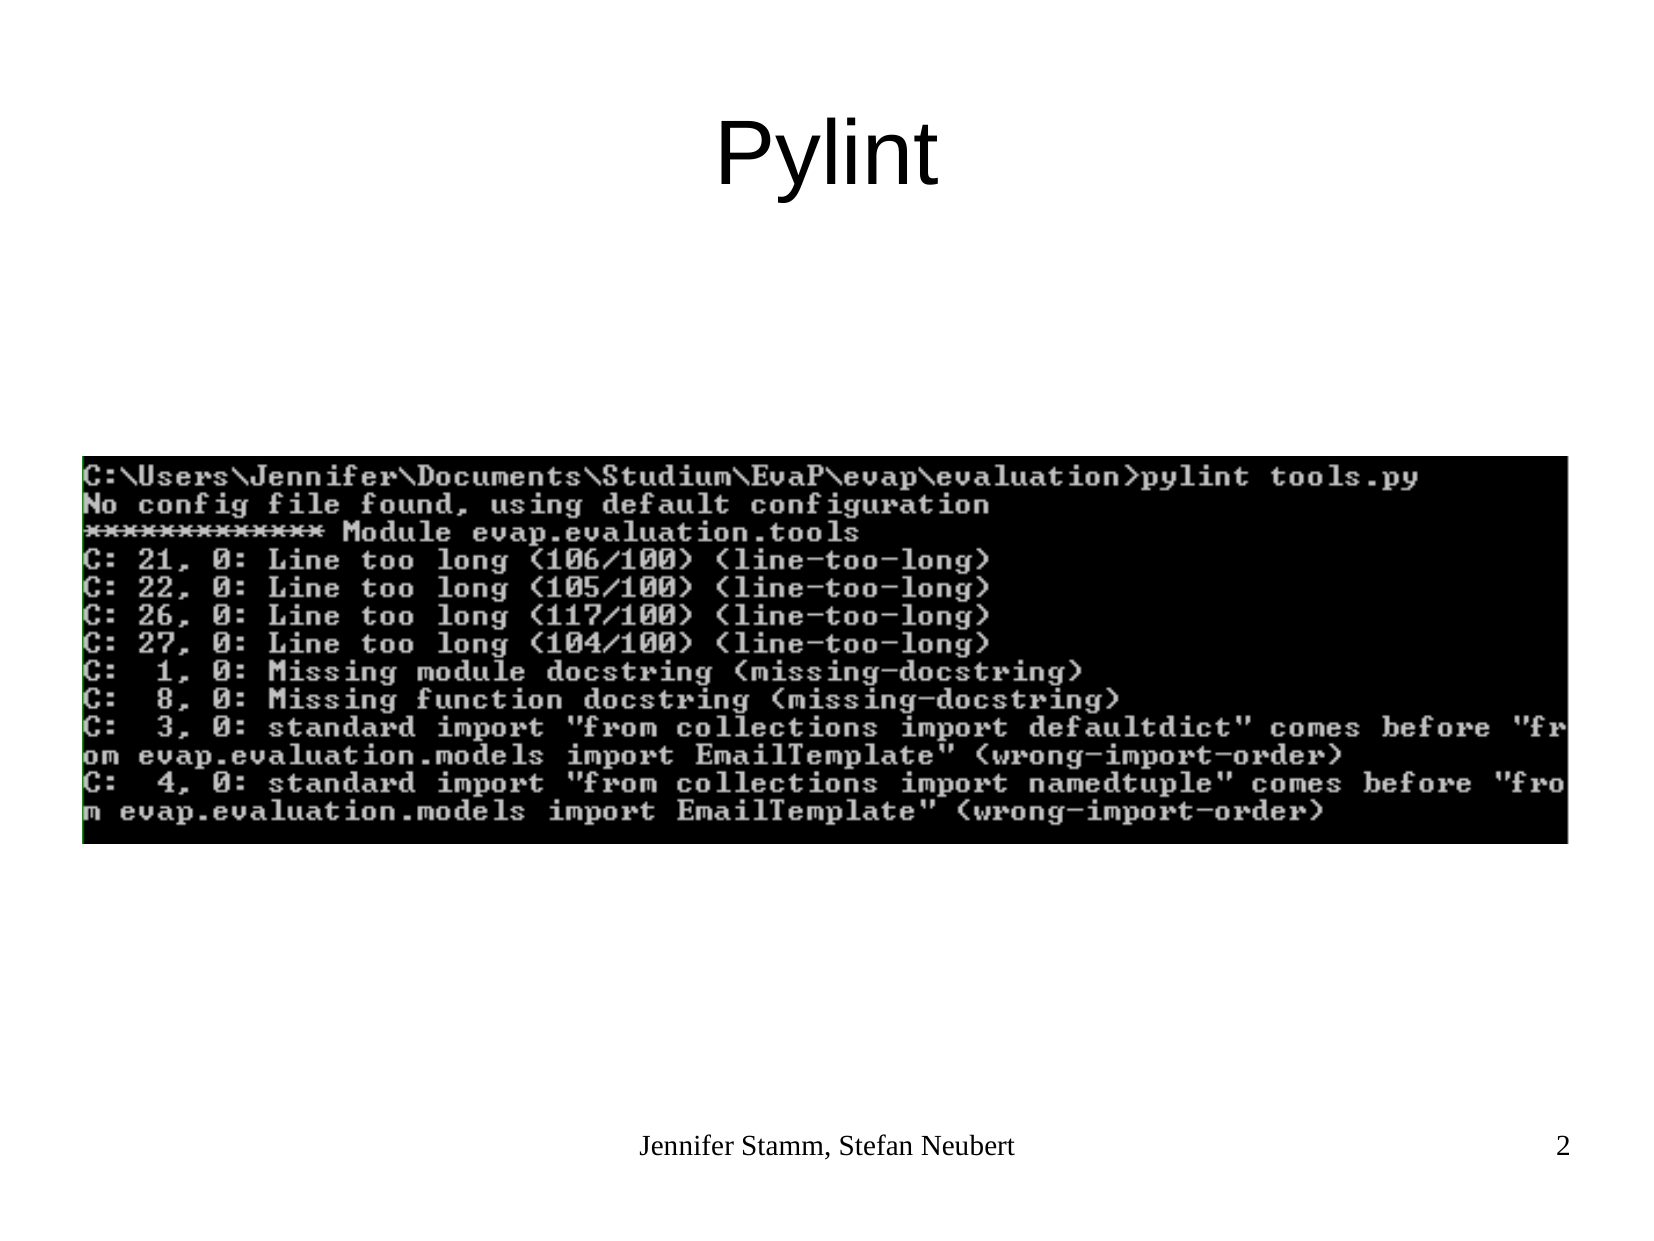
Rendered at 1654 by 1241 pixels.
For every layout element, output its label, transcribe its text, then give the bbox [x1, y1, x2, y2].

title Pylint [82, 49, 1571, 257]
picture [82, 456, 1571, 844]
